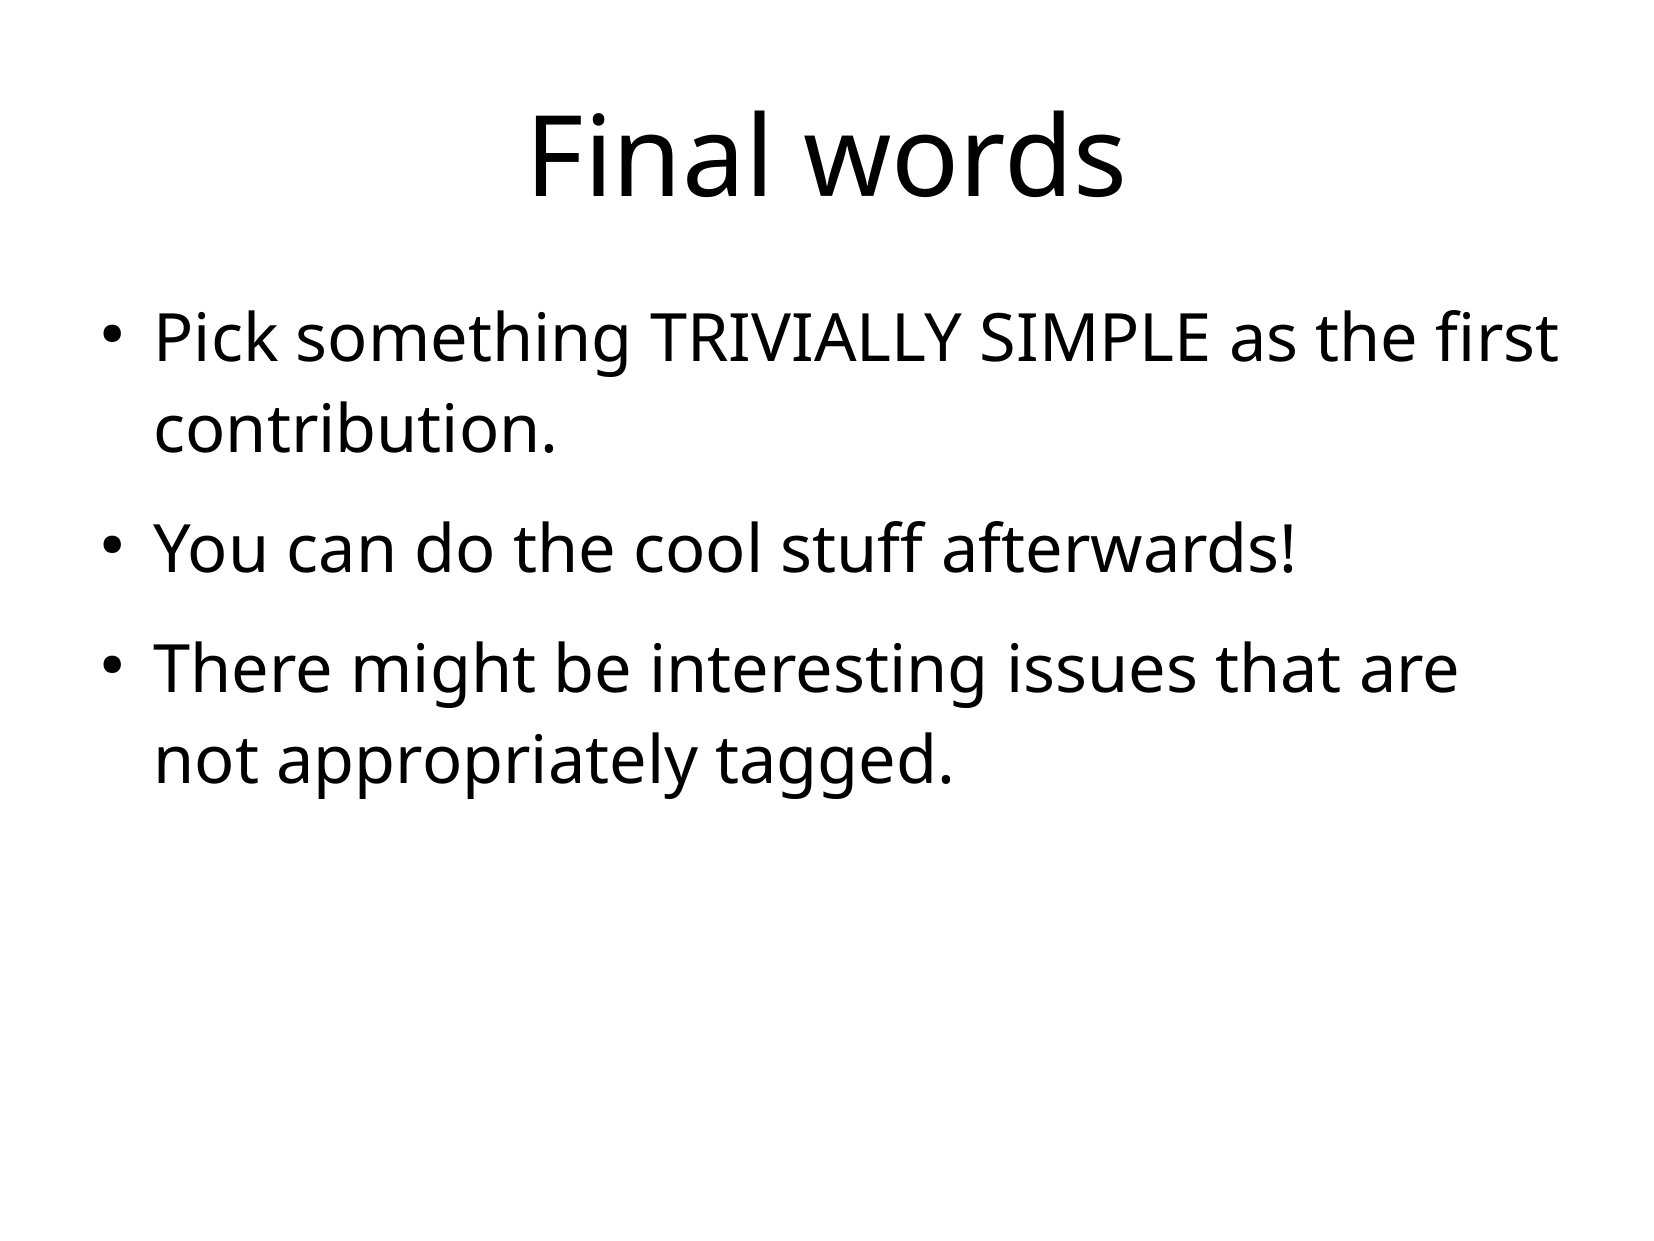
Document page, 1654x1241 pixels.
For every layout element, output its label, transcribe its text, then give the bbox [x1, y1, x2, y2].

list Pick something TRIVIALLY SIMPLE as the first contribution. You can do the cool stuff afterwards! There might be interesting issues that are not appropriately tagged. [82, 290, 1571, 1010]
title Final words [82, 49, 1571, 257]
